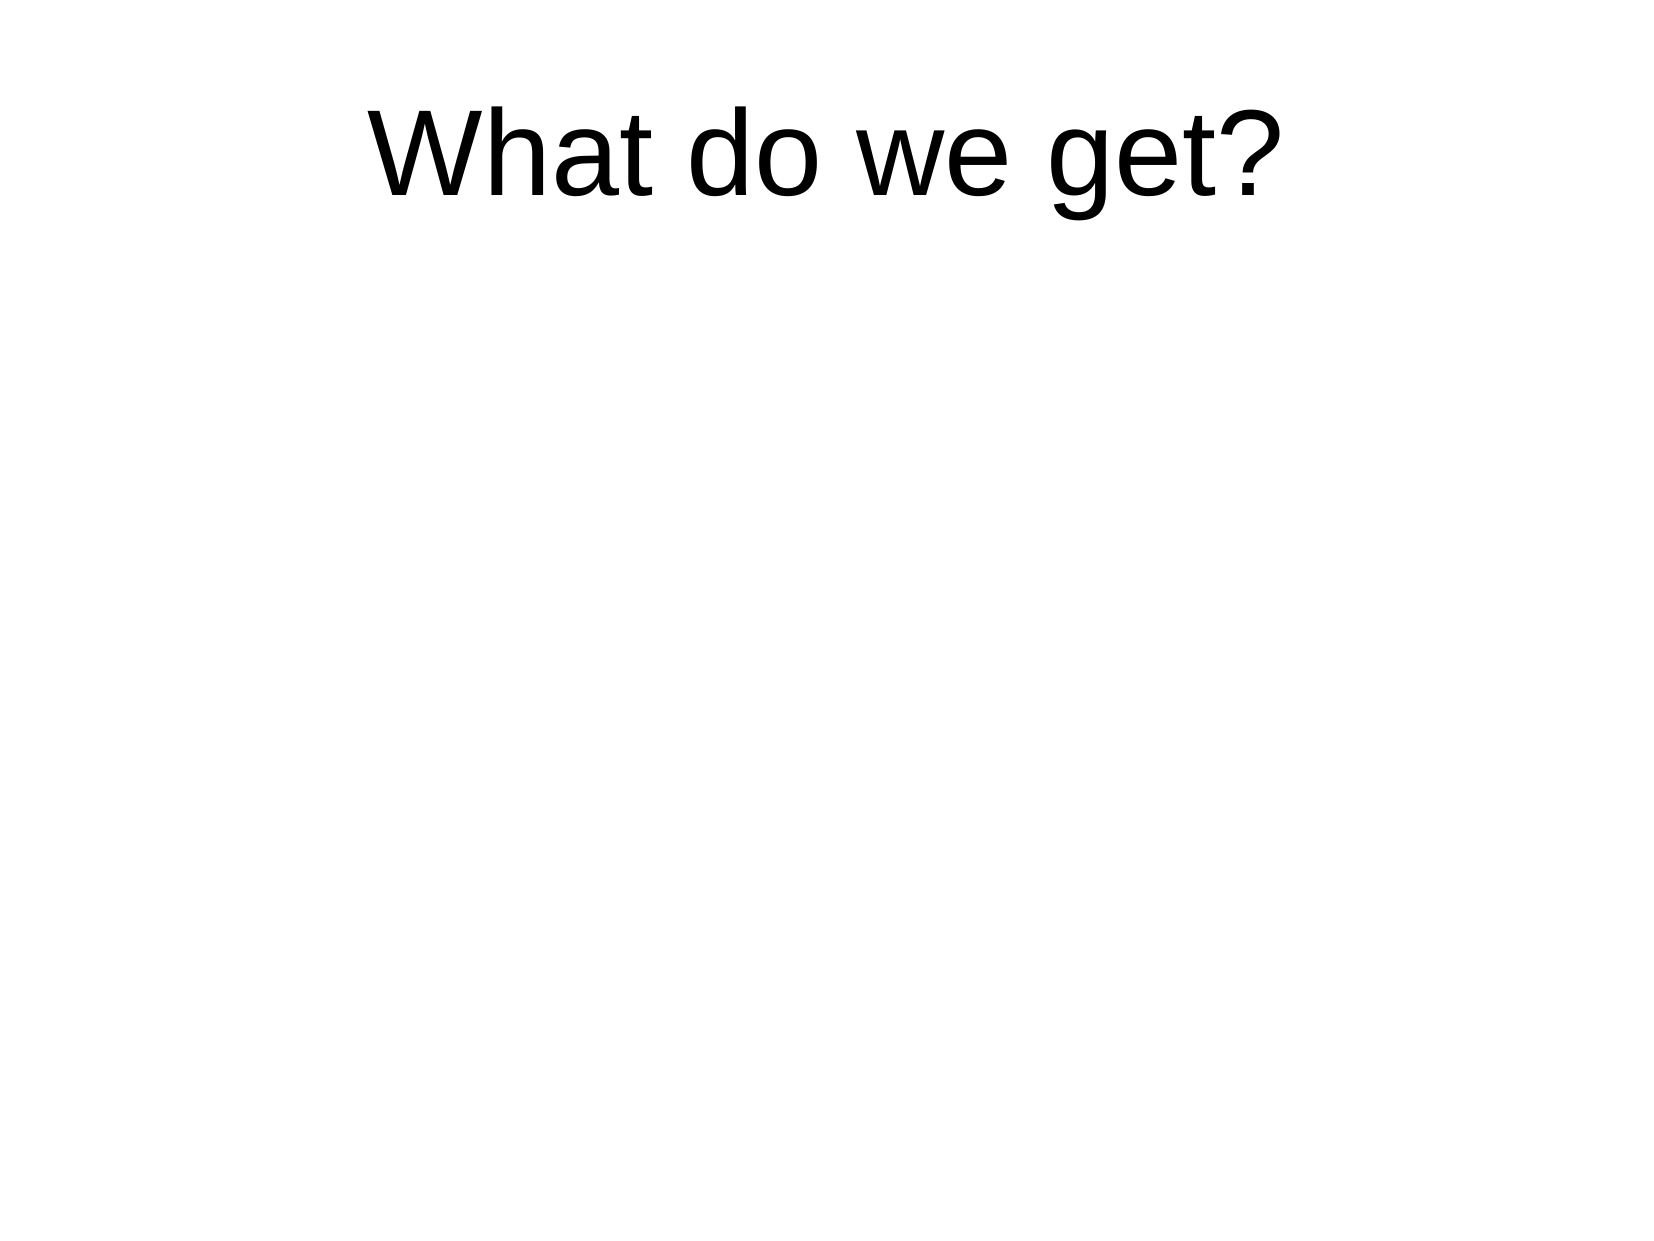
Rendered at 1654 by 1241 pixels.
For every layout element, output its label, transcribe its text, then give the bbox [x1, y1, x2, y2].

title What do we get? [82, 49, 1571, 257]
